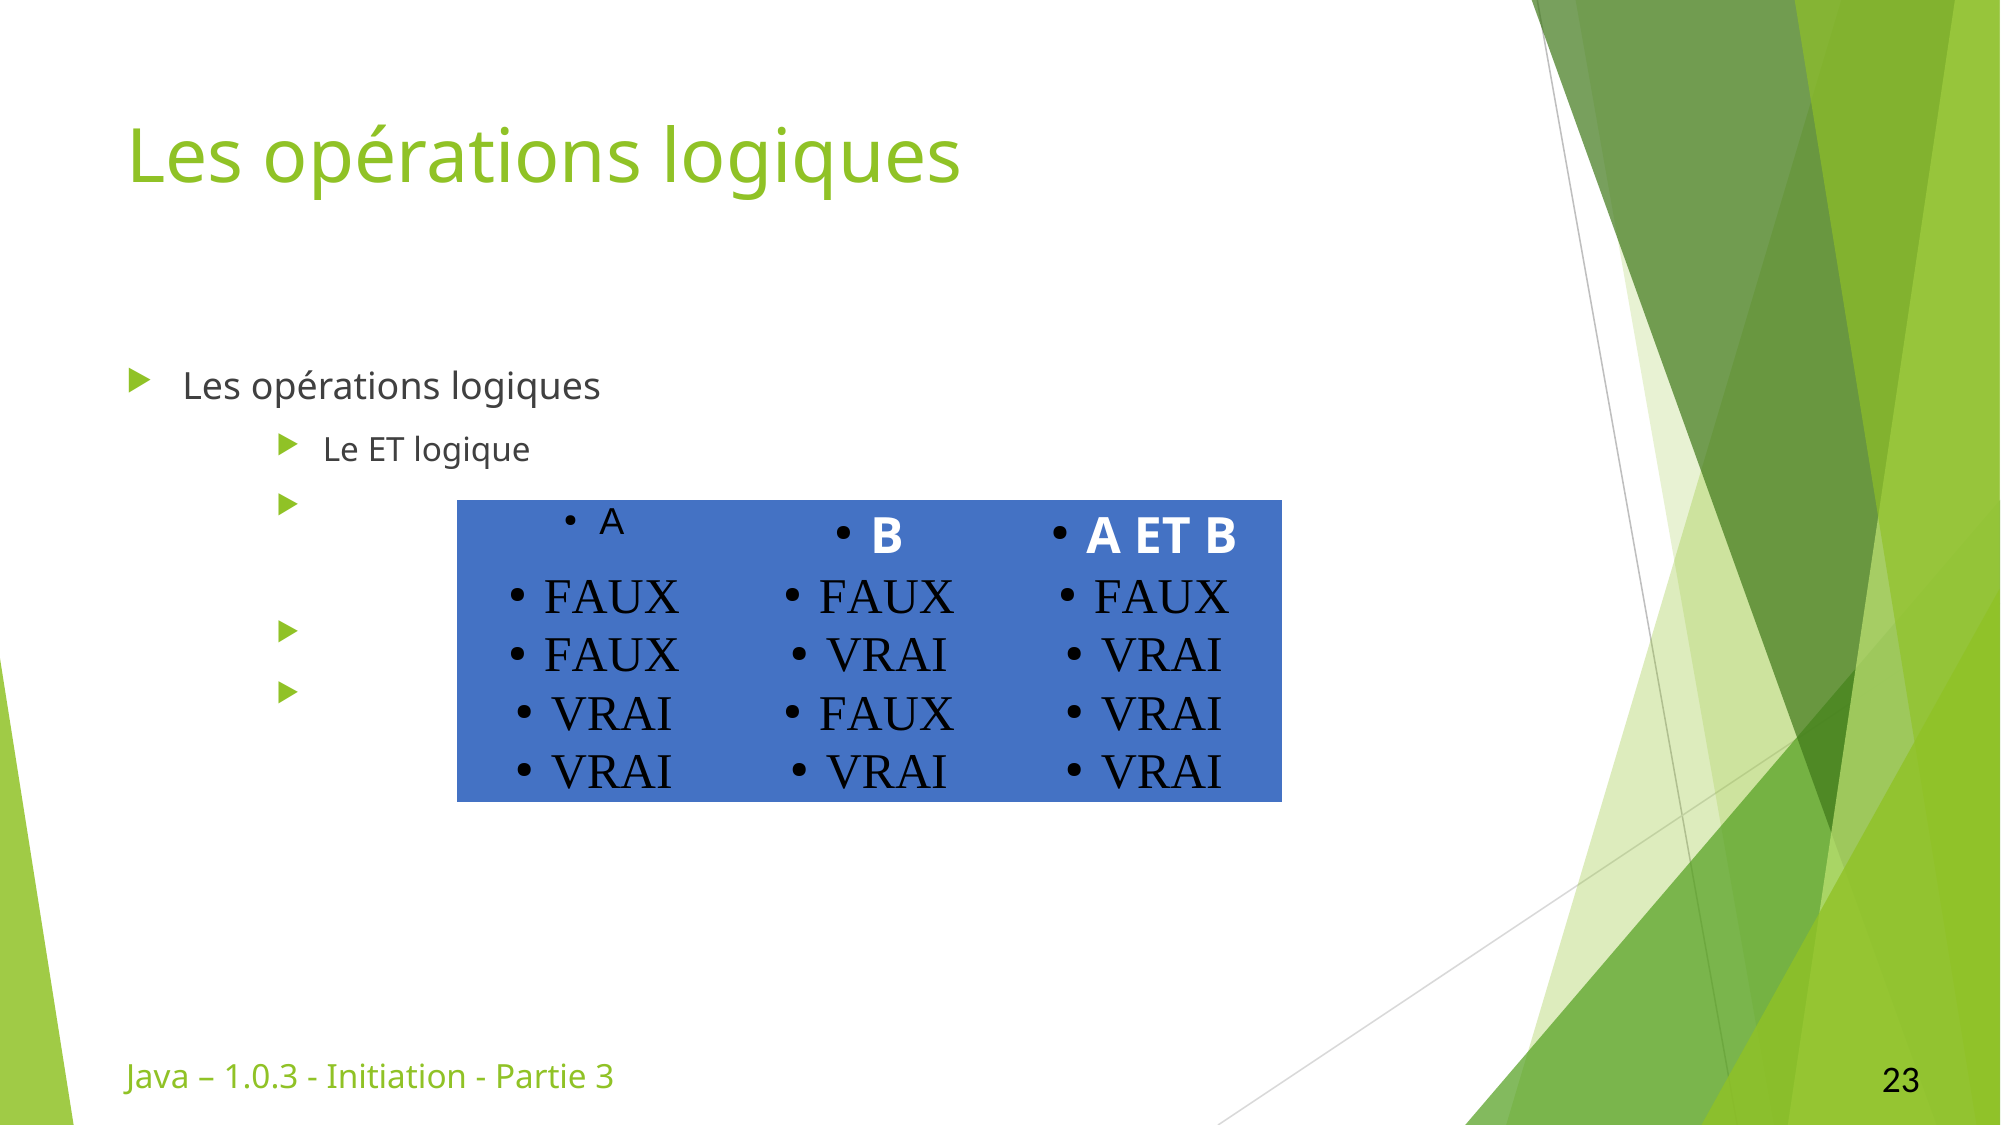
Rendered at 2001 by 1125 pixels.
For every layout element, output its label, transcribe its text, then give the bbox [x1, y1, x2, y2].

table_cell FAUX [457, 569, 732, 627]
list Les opérations logiques Le ET logique [111, 354, 1522, 1048]
table_cell VRAI [1007, 686, 1282, 744]
text_box [1866, 1047, 1979, 1108]
text_box Java – 1.0.3 - Initiation - Partie 3 [111, 1047, 1094, 1109]
table_cell VRAI [1007, 627, 1282, 686]
table_cell FAUX [732, 569, 1007, 627]
table_cell VRAI [457, 686, 732, 744]
title Les opérations logiques [111, 99, 1522, 317]
table_header A ET B [1007, 500, 1282, 569]
table_cell VRAI [457, 744, 732, 802]
table_cell FAUX [457, 627, 732, 686]
table_cell FAUX [732, 686, 1007, 744]
table_cell FAUX [1007, 569, 1282, 627]
table_cell VRAI [1007, 744, 1282, 802]
table_cell VRAI [732, 744, 1007, 802]
table_cell VRAI [732, 627, 1007, 686]
table_header A [457, 500, 732, 569]
table_header B [732, 500, 1007, 569]
